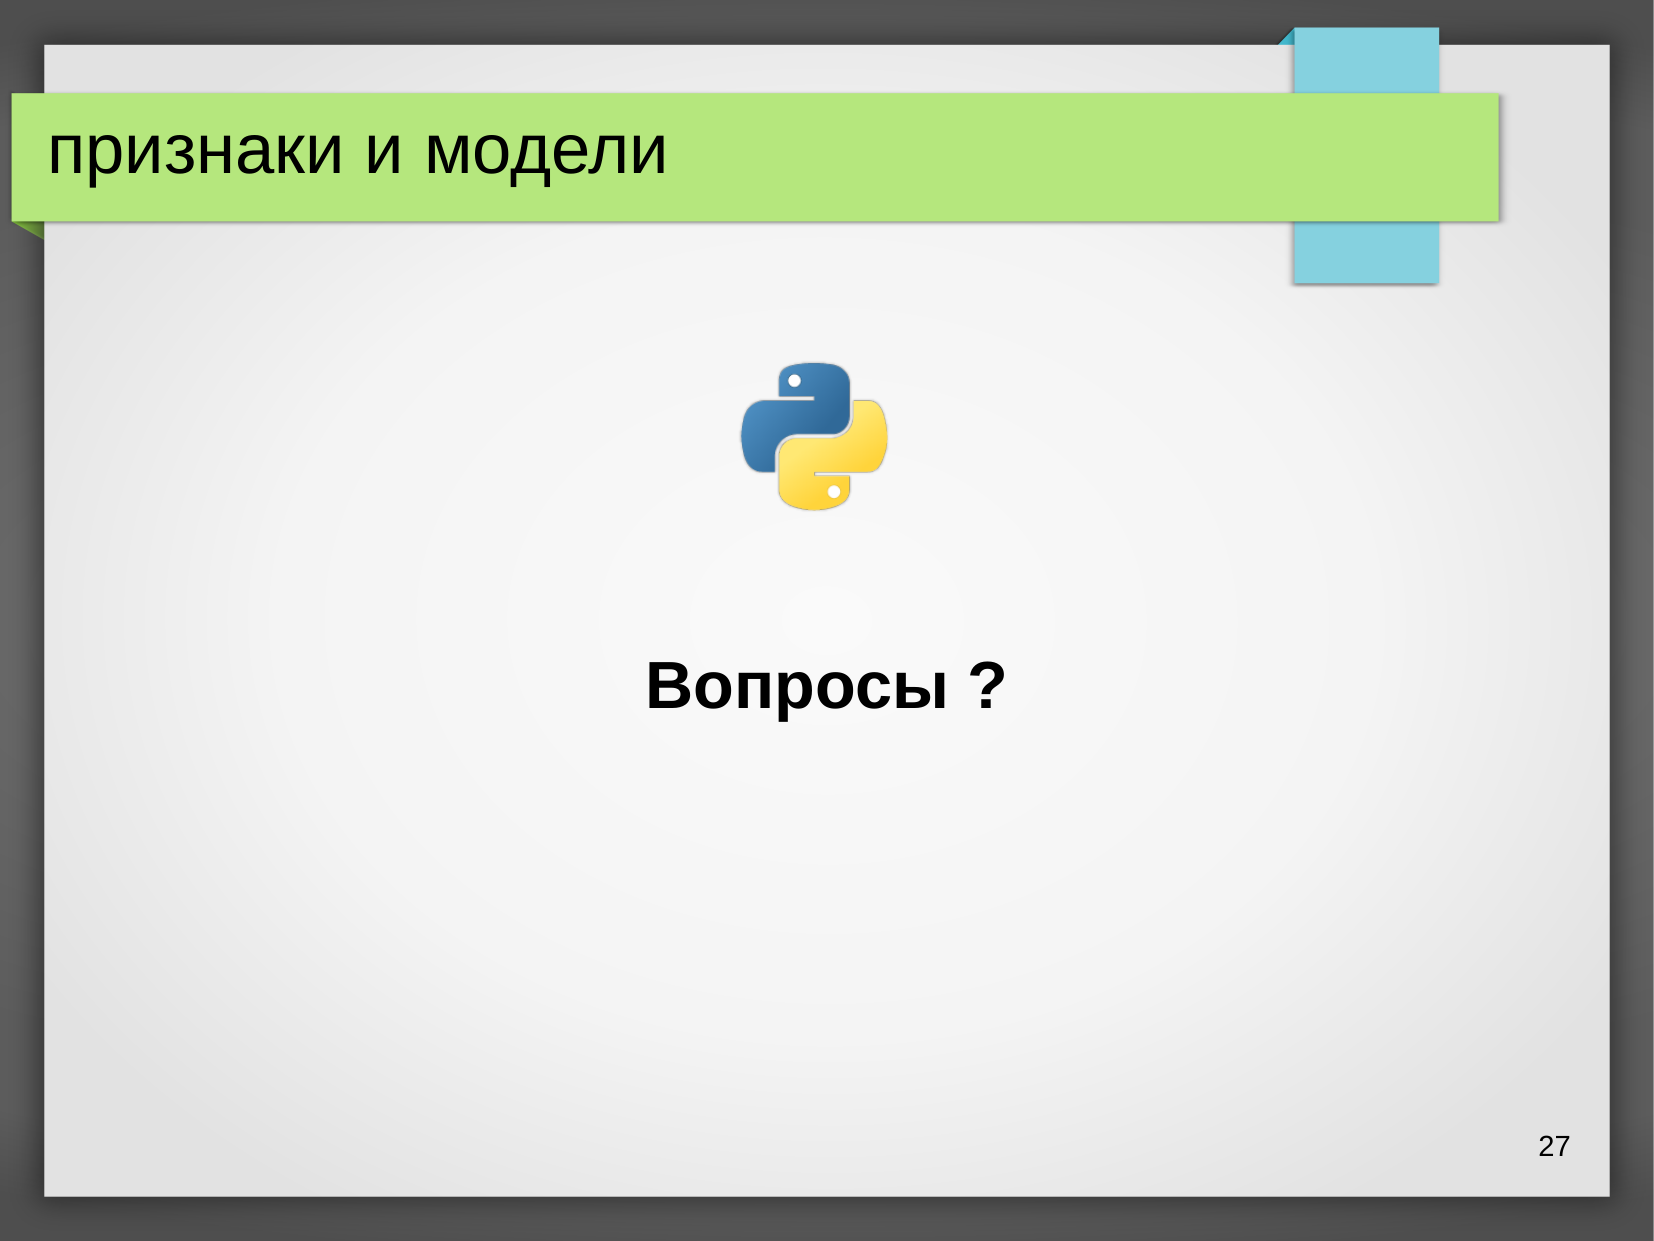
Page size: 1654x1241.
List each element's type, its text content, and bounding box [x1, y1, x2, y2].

title признаки и модели [47, 114, 1465, 185]
picture [0, 0, 1654, 1241]
subtitle Вопросы ? [82, 236, 1571, 1134]
